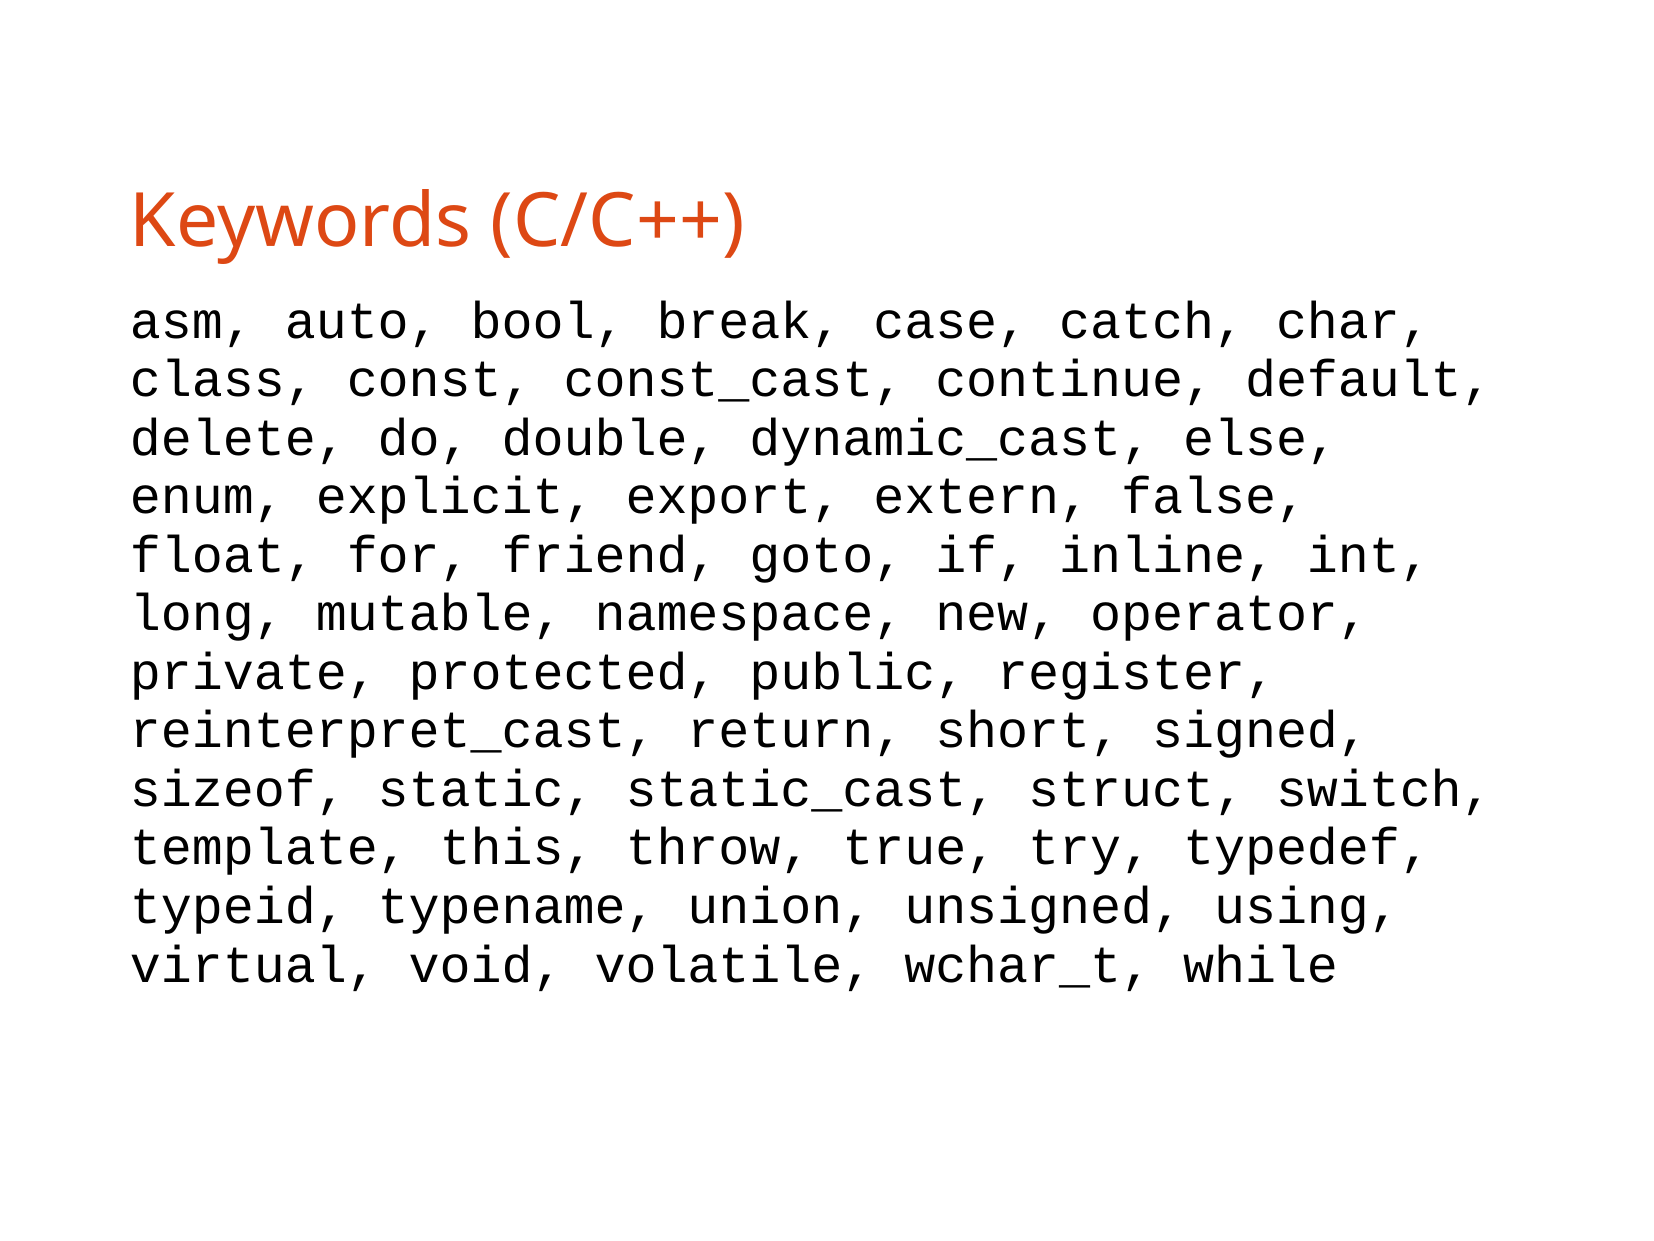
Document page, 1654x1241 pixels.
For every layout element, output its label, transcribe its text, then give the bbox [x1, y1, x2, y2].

list asm, auto, bool, break, case, catch, char, class, const, const_cast, continue, default, delete, do, double, dynamic_cast, else, enum, explicit, export, extern, false, float, for, friend, goto, if, inline, int, long, mutable, namespace, new, operator, private, protected, public, register, reinterpret_cast, return, short, signed, sizeof, static, static_cast, struct, switch, template, this, throw, true, try, typedef, typeid, typename, union, unsigned, using, virtual, void, volatile, wchar_t, while [129, 295, 1518, 1010]
title Keywords (C/C++) [129, 153, 1518, 281]
